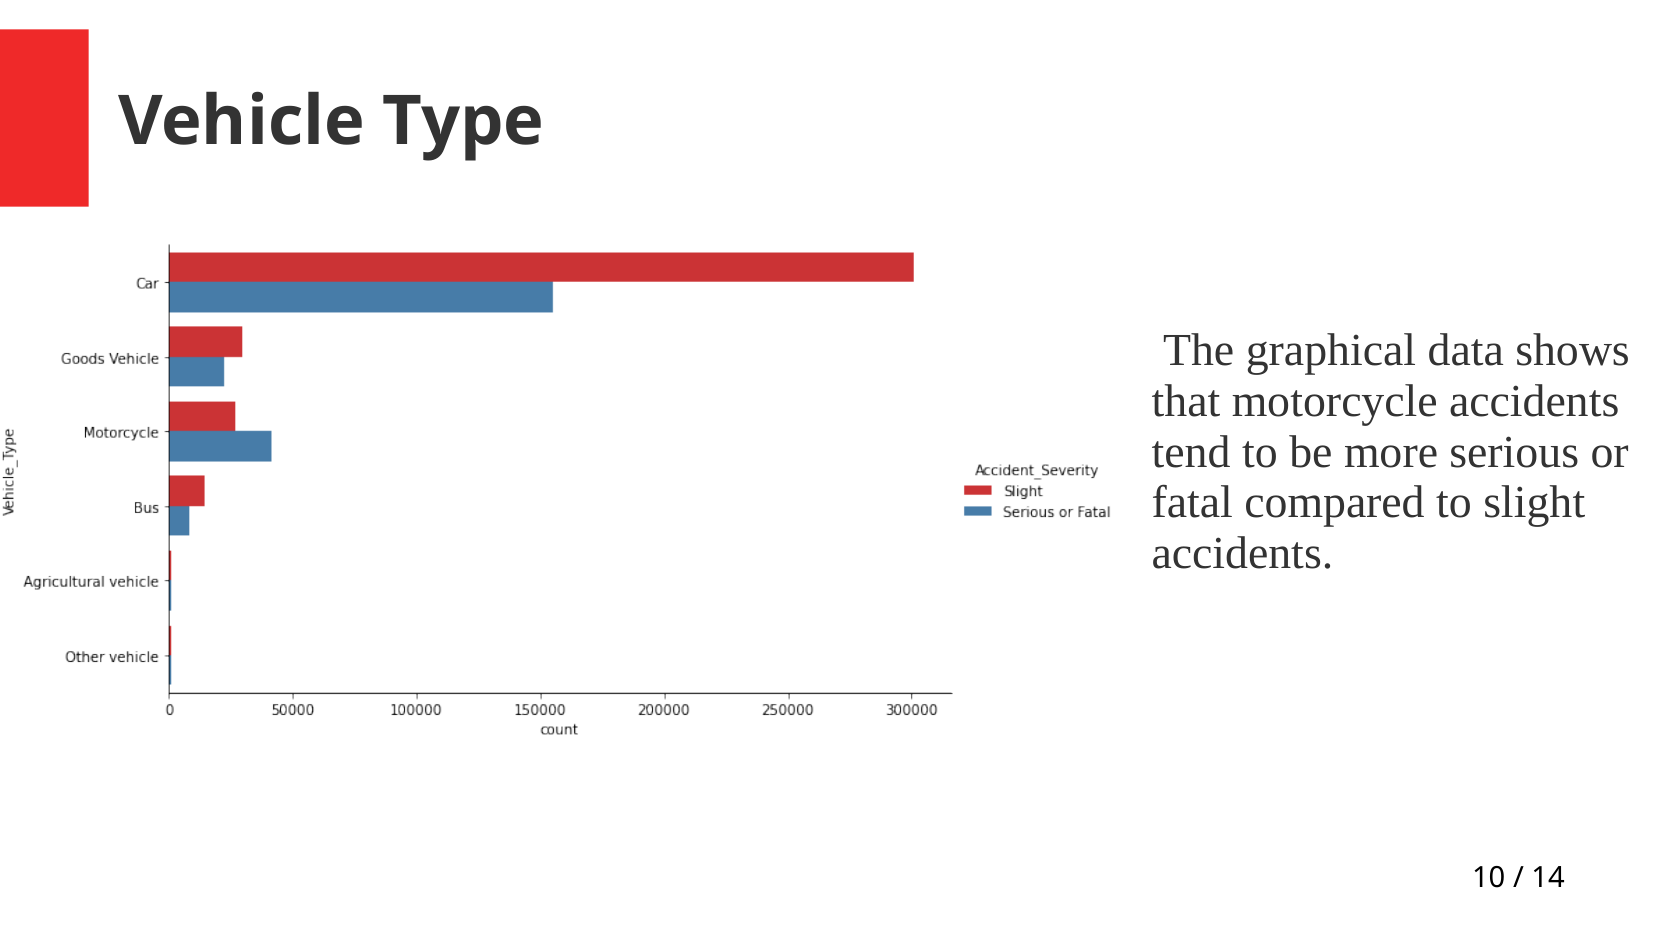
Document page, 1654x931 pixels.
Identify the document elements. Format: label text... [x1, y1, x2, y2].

list The graphical data shows that motorcycle accidents tend to be more serious or fatal compared to slight accidents. [1151, 324, 1654, 621]
picture [0, 236, 1123, 746]
title Vehicle Type [118, 29, 1595, 207]
